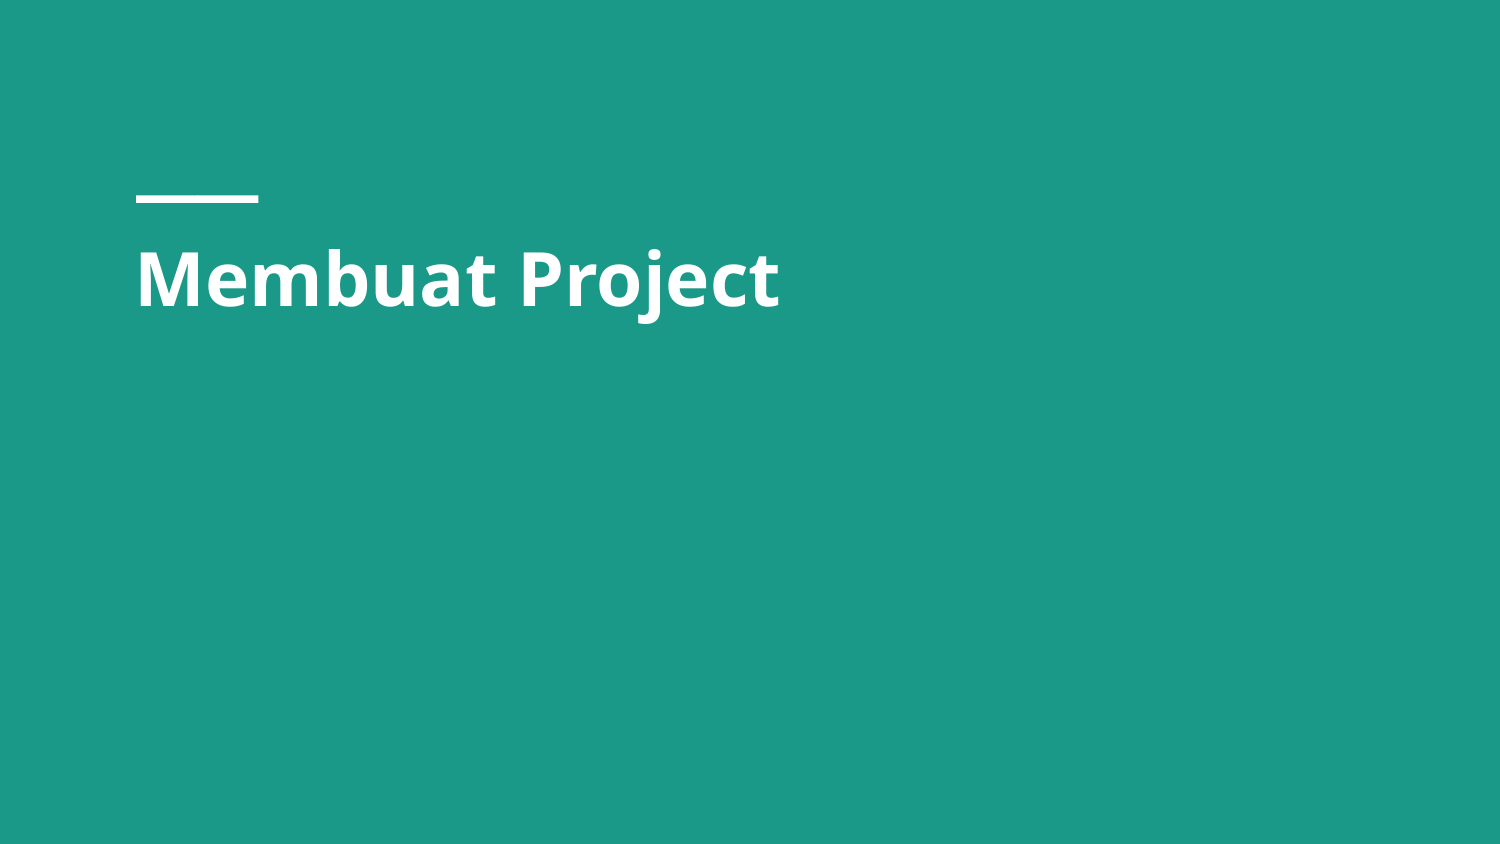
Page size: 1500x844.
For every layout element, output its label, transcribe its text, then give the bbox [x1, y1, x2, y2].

title Membuat Project [119, 216, 1381, 466]
